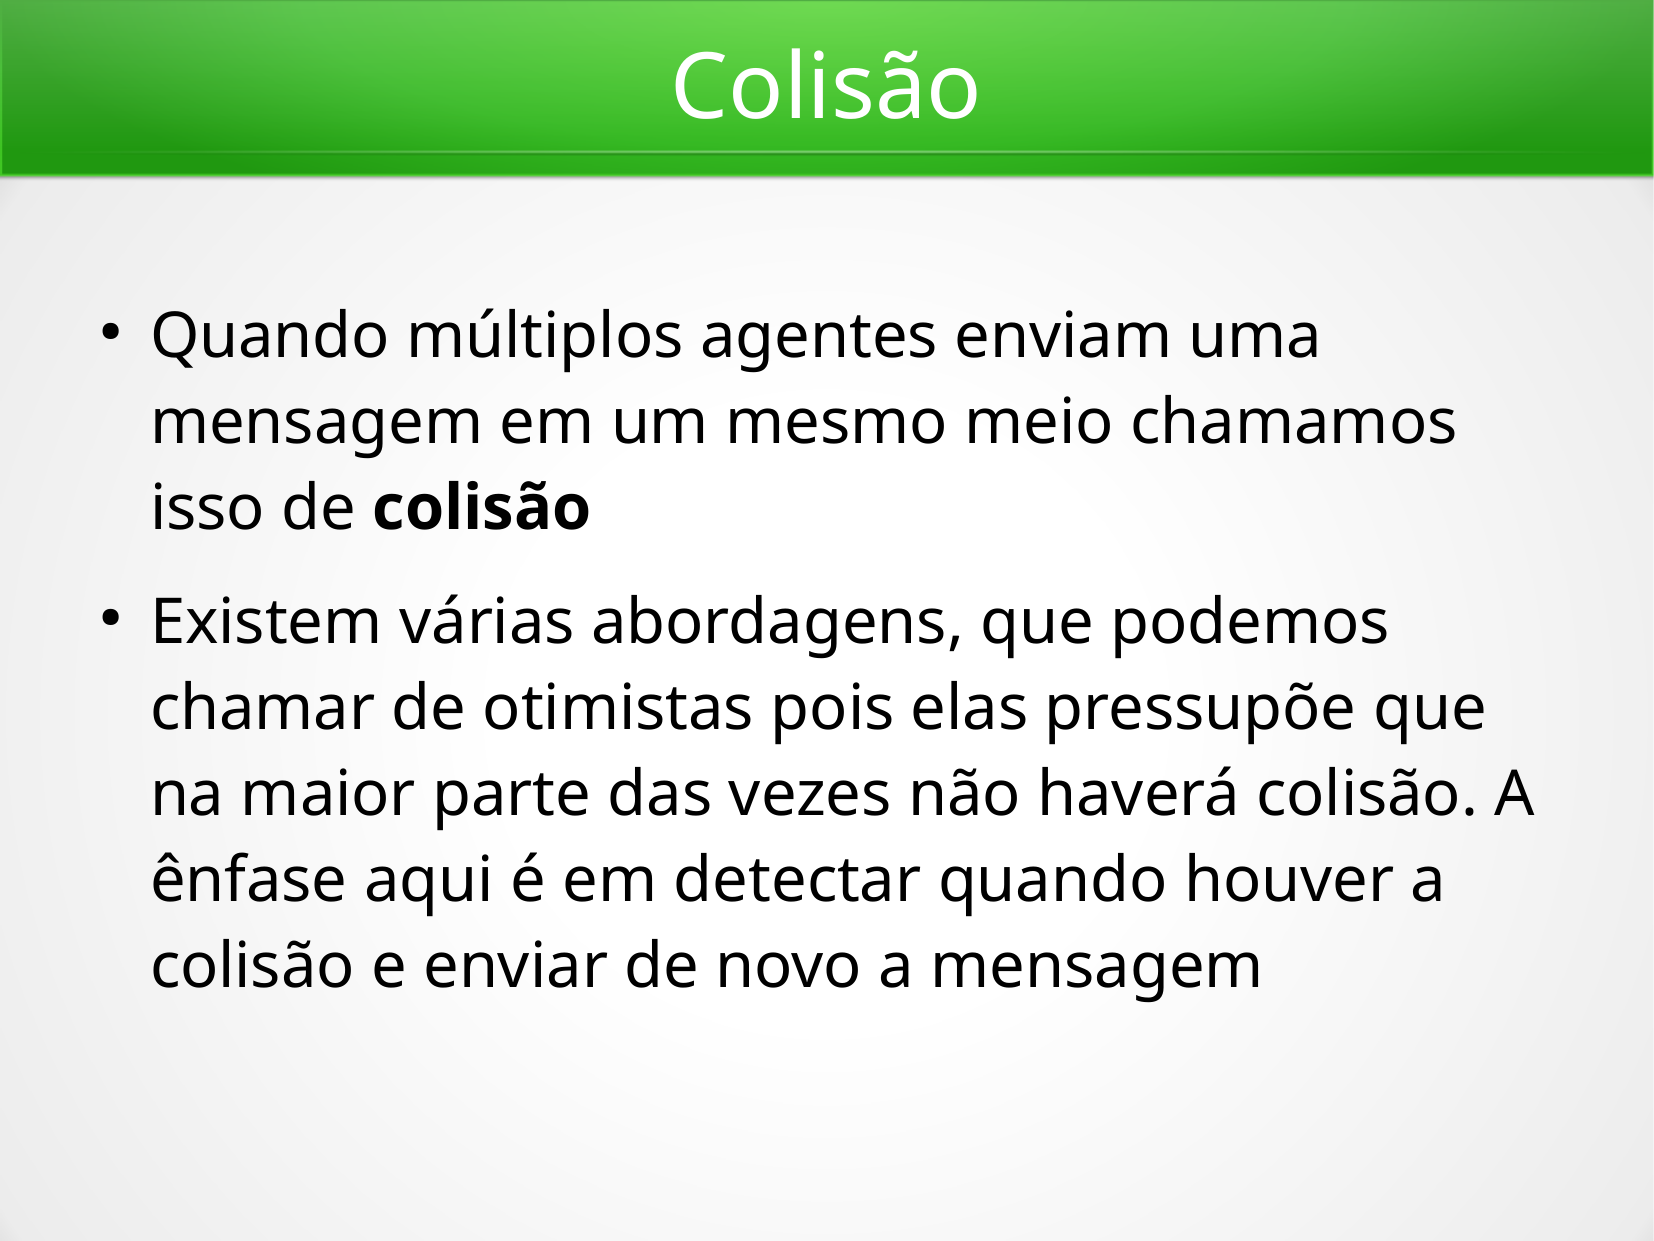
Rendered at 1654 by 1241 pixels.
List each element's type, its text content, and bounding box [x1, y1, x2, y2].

list Quando múltiplos agentes enviam uma mensagem em um mesmo meio chamamos isso de colisão Existem várias abordagens, que podemos chamar de otimistas pois elas pressupõe que na maior parte das vezes não haverá colisão. A ênfase aqui é em detectar quando houver a colisão e enviar de novo a mensagem [82, 290, 1571, 1010]
title Colisão [82, 11, 1571, 154]
picture [0, 0, 1654, 1241]
